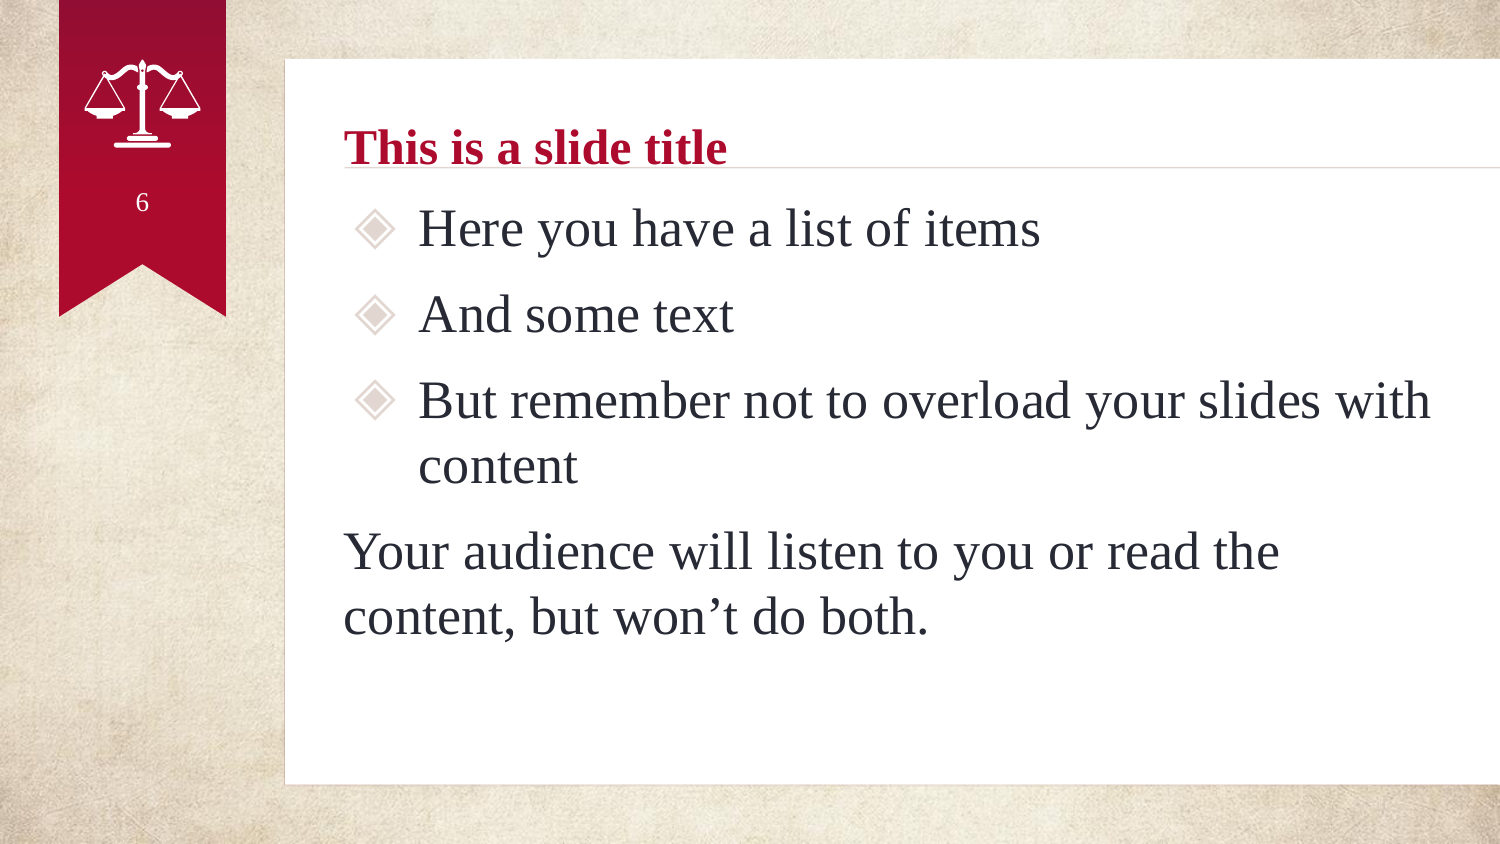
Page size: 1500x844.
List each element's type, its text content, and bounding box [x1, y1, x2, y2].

list Here you have a list of items And some text But remember not to overload your slides with content Your audience will listen to you or read the content, but won’t do both. [343, 192, 1441, 726]
slide_number <number> [58, 167, 226, 233]
title This is a slide title [343, 109, 1441, 175]
picture [0, 0, 1500, 844]
